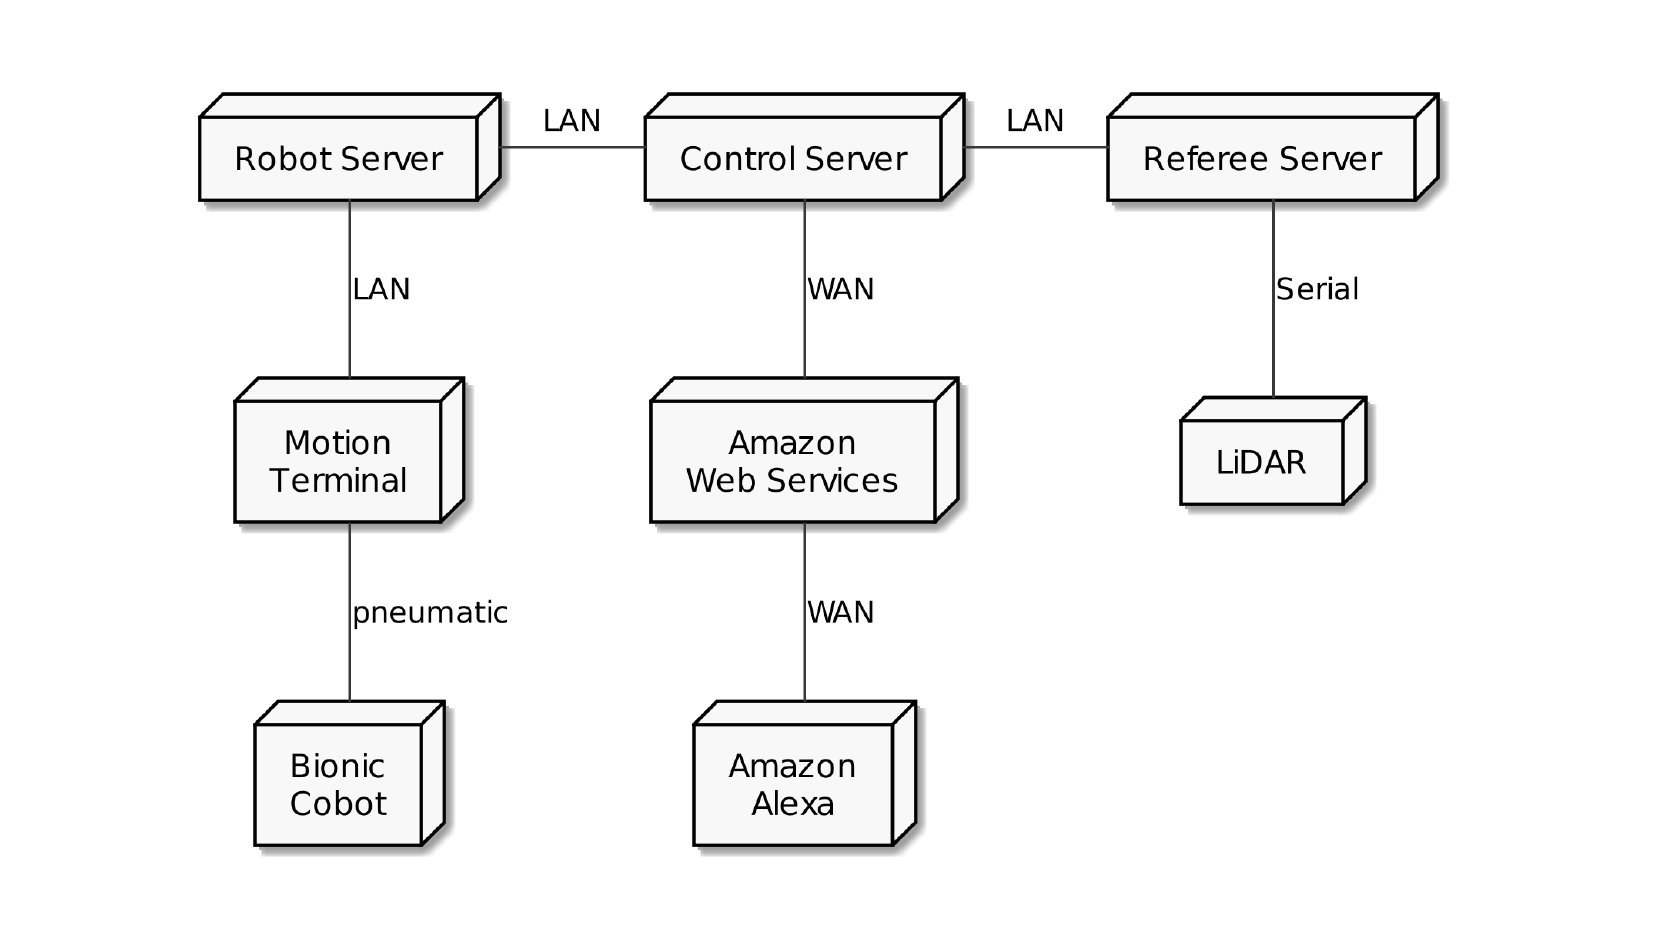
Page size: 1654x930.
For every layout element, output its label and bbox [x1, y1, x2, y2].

picture [185, 75, 1486, 871]
